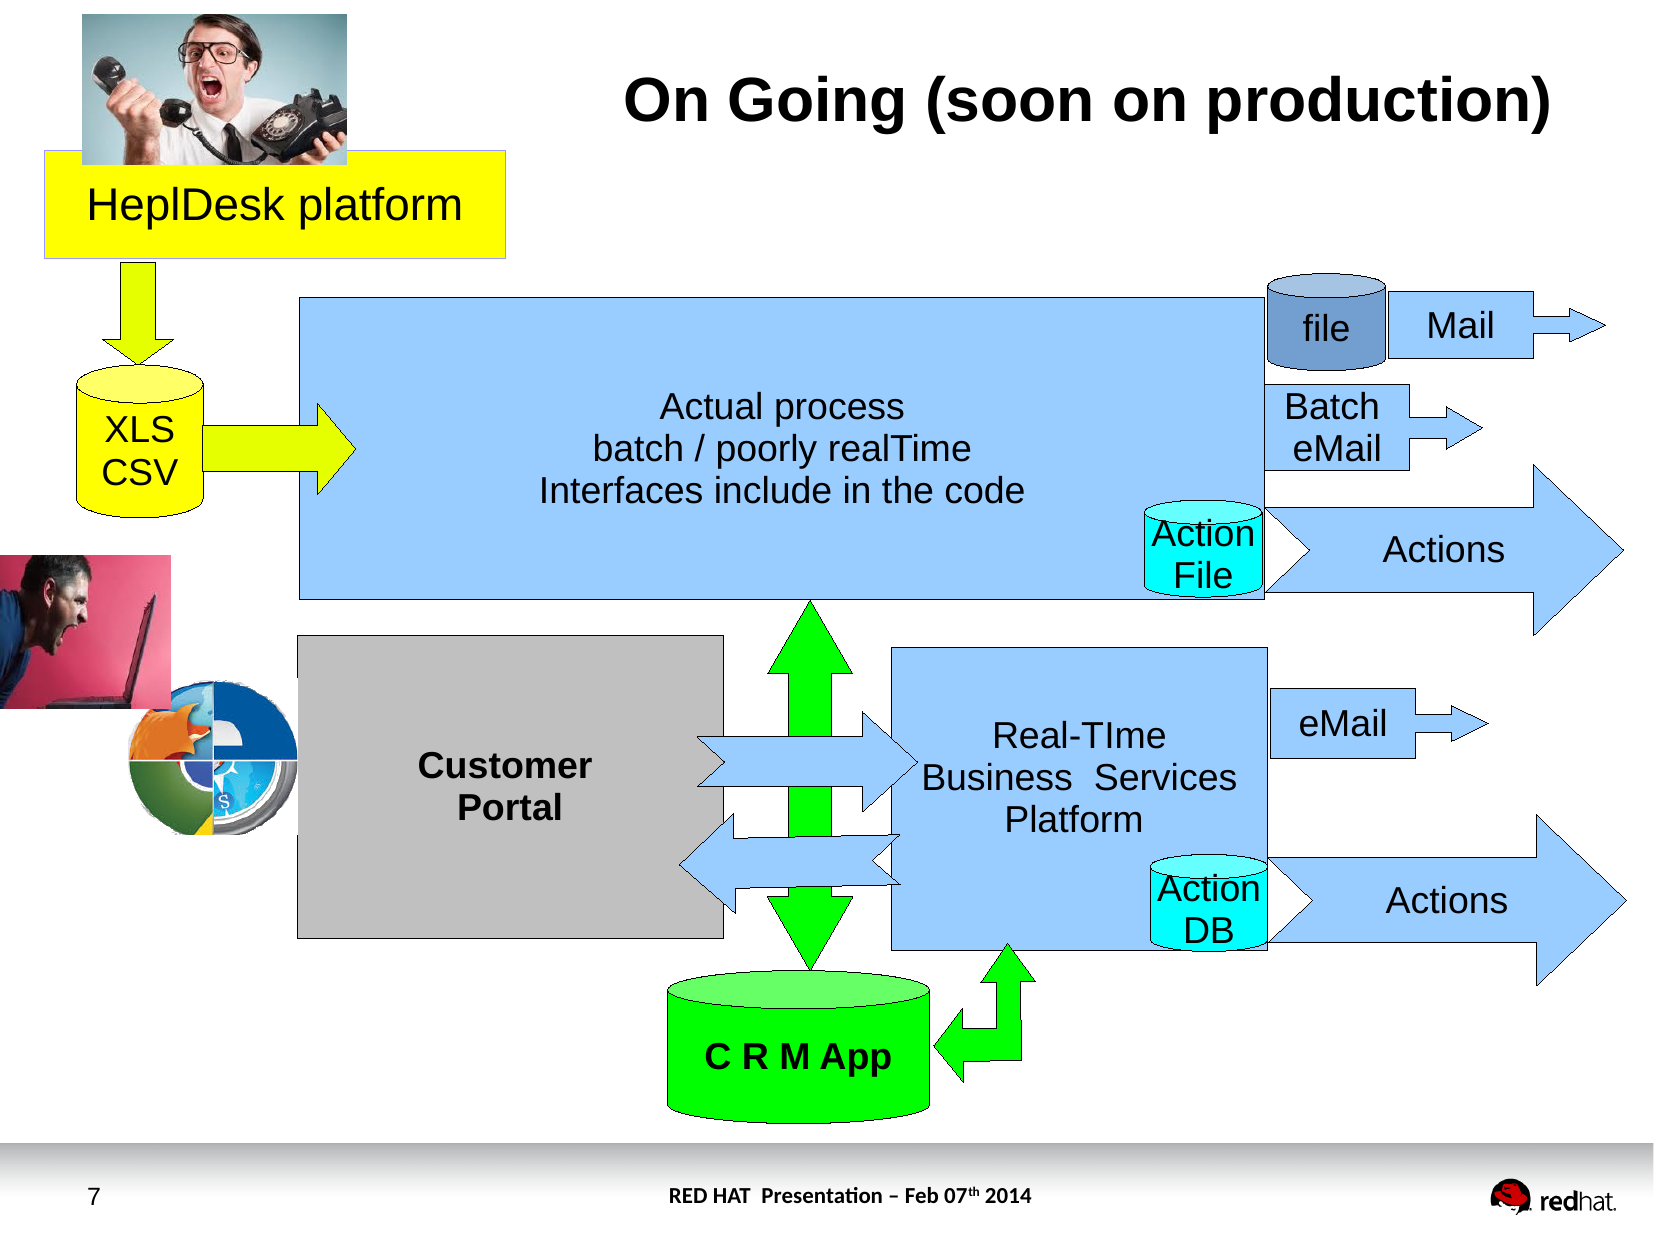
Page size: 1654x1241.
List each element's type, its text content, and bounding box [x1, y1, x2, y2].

text_box XLS CSV [76, 385, 204, 518]
text_box HeplDesk platform [44, 150, 506, 259]
picture [82, 14, 347, 165]
text_box C R M App [667, 991, 930, 1124]
text_box Real-TIme Business Services Platform [891, 647, 1268, 951]
text_box Actual process batch / poorly realTime Interfaces include in the code [299, 297, 1265, 600]
text_box Customer Portal [297, 635, 724, 939]
text_box [933, 943, 1036, 1083]
text_box Batch eMail [1264, 384, 1483, 471]
text_box Action File [1144, 513, 1263, 598]
text_box Action DB [1150, 869, 1268, 952]
picture [0, 1143, 1654, 1241]
text_box Actions [1267, 814, 1627, 986]
picture [0, 555, 298, 835]
text_box Actions [1264, 464, 1624, 636]
text_box [679, 599, 918, 971]
text_box file [1267, 287, 1386, 371]
text_box Mail [1388, 291, 1606, 359]
title On Going (soon on production) [347, 49, 1571, 151]
text_box [202, 403, 356, 495]
text_box eMail [1270, 688, 1489, 759]
text_box [102, 262, 174, 365]
